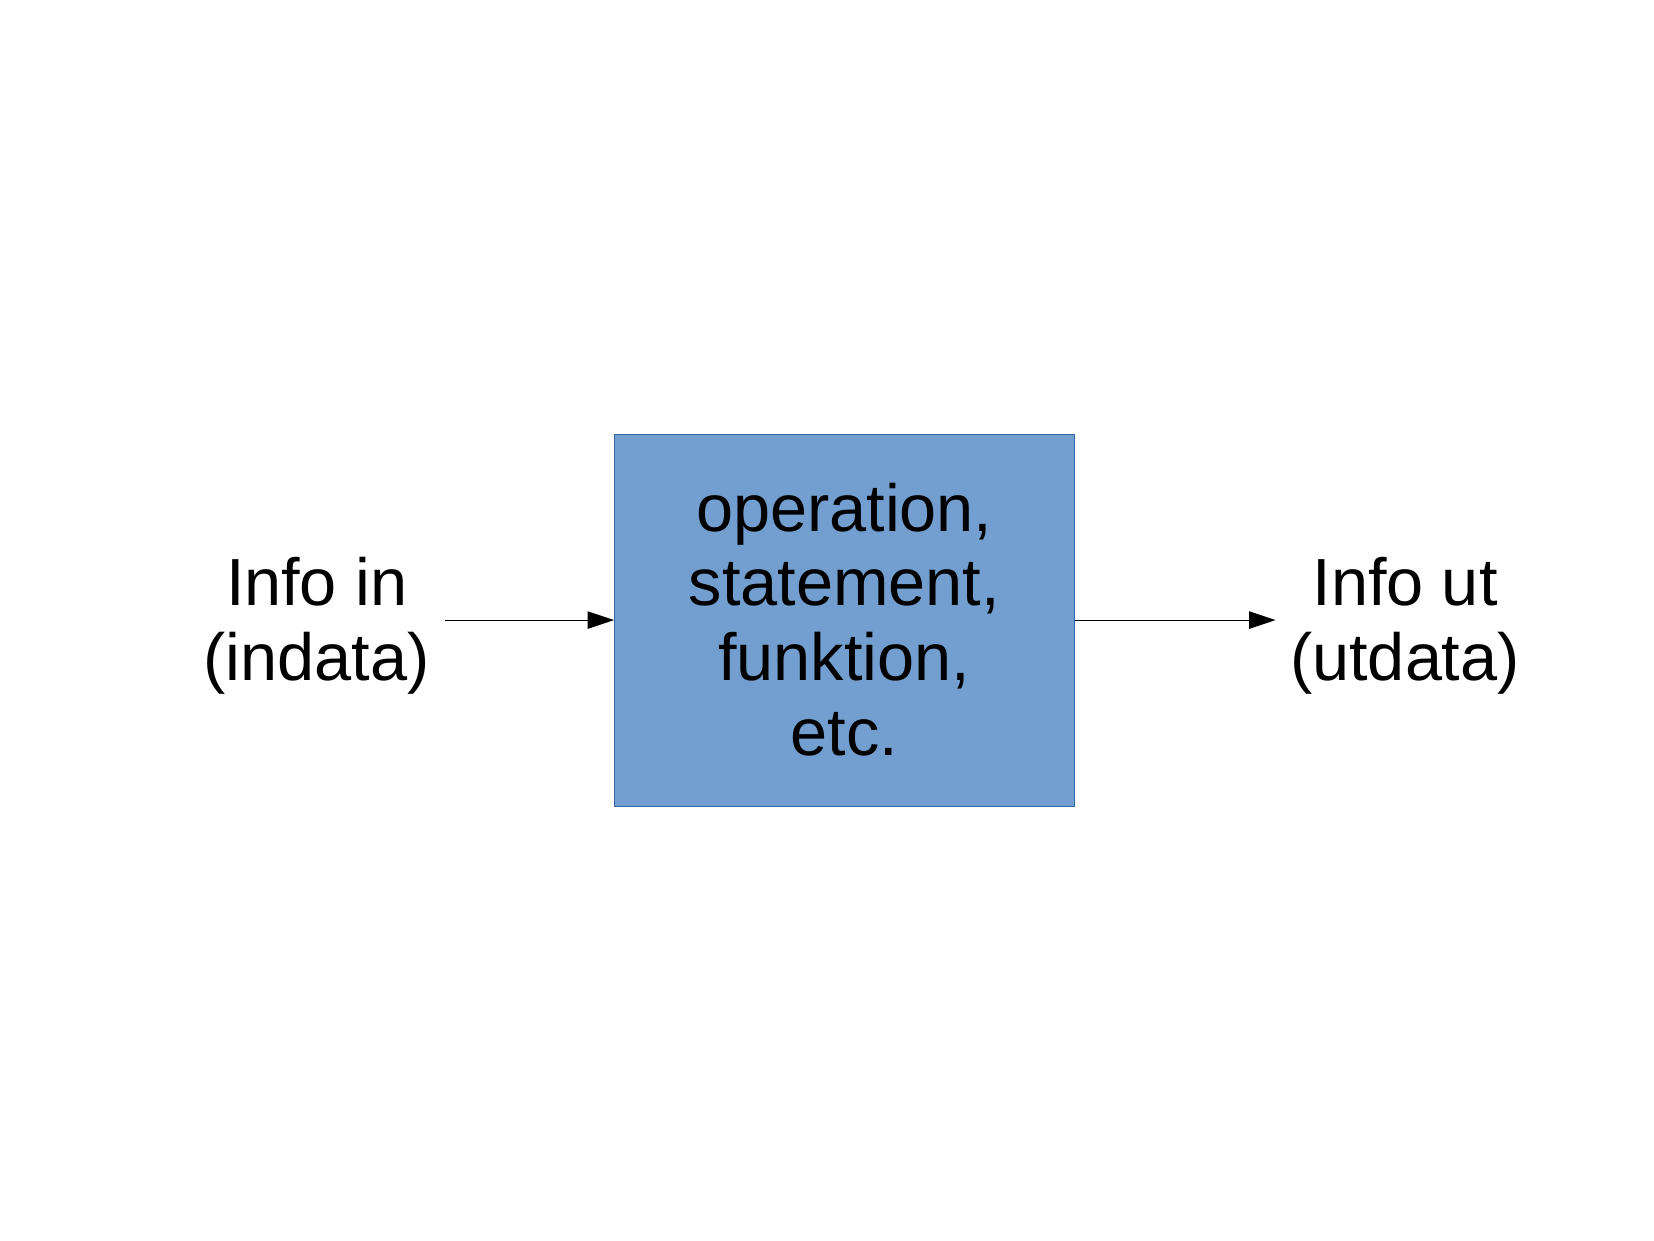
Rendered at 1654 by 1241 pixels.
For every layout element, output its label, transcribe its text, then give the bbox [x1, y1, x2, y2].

text_box Info in (indata) [188, 537, 446, 703]
text_box Info ut (utdata) [1275, 537, 1536, 703]
text_box operation, statement, funktion, etc. [614, 434, 1075, 807]
